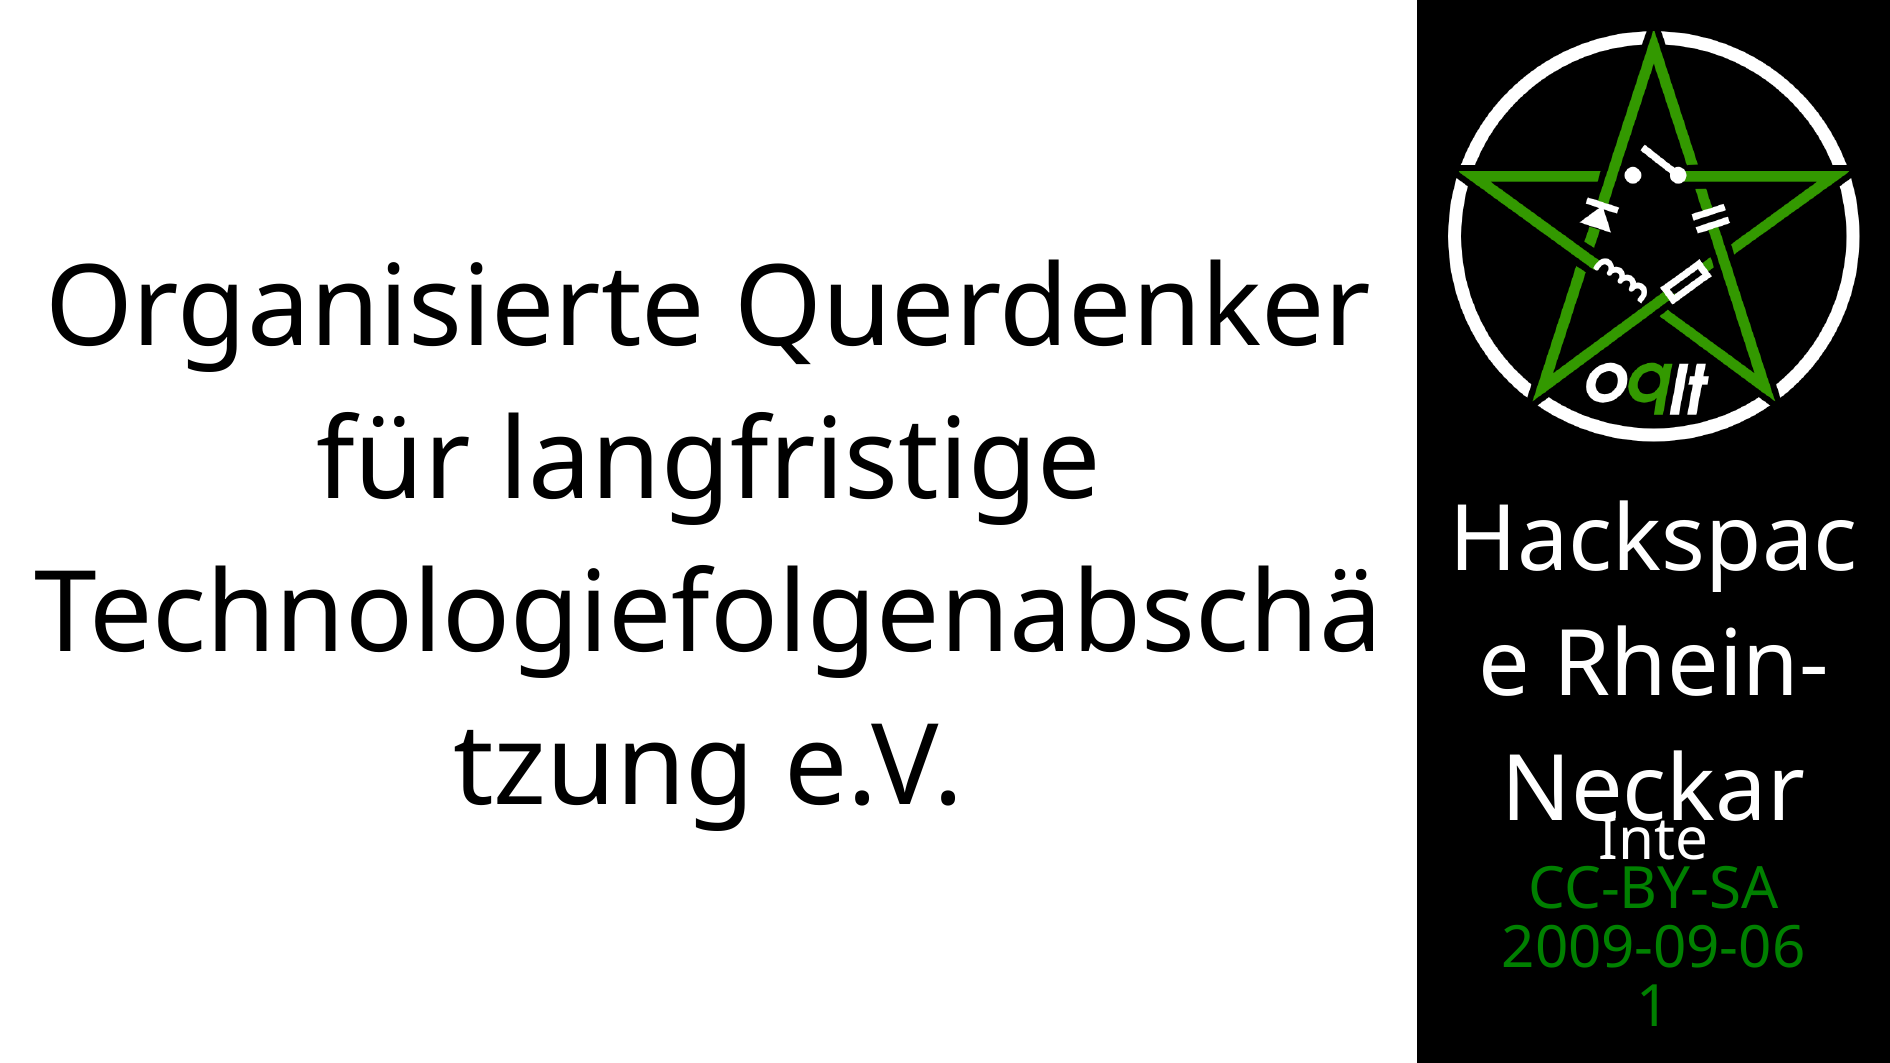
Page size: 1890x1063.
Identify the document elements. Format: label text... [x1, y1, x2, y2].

picture [1446, 29, 1861, 443]
text_box Organisierte Querdenker für langfristige Technologiefolgenabschätzung e.V. [29, 29, 1388, 1034]
